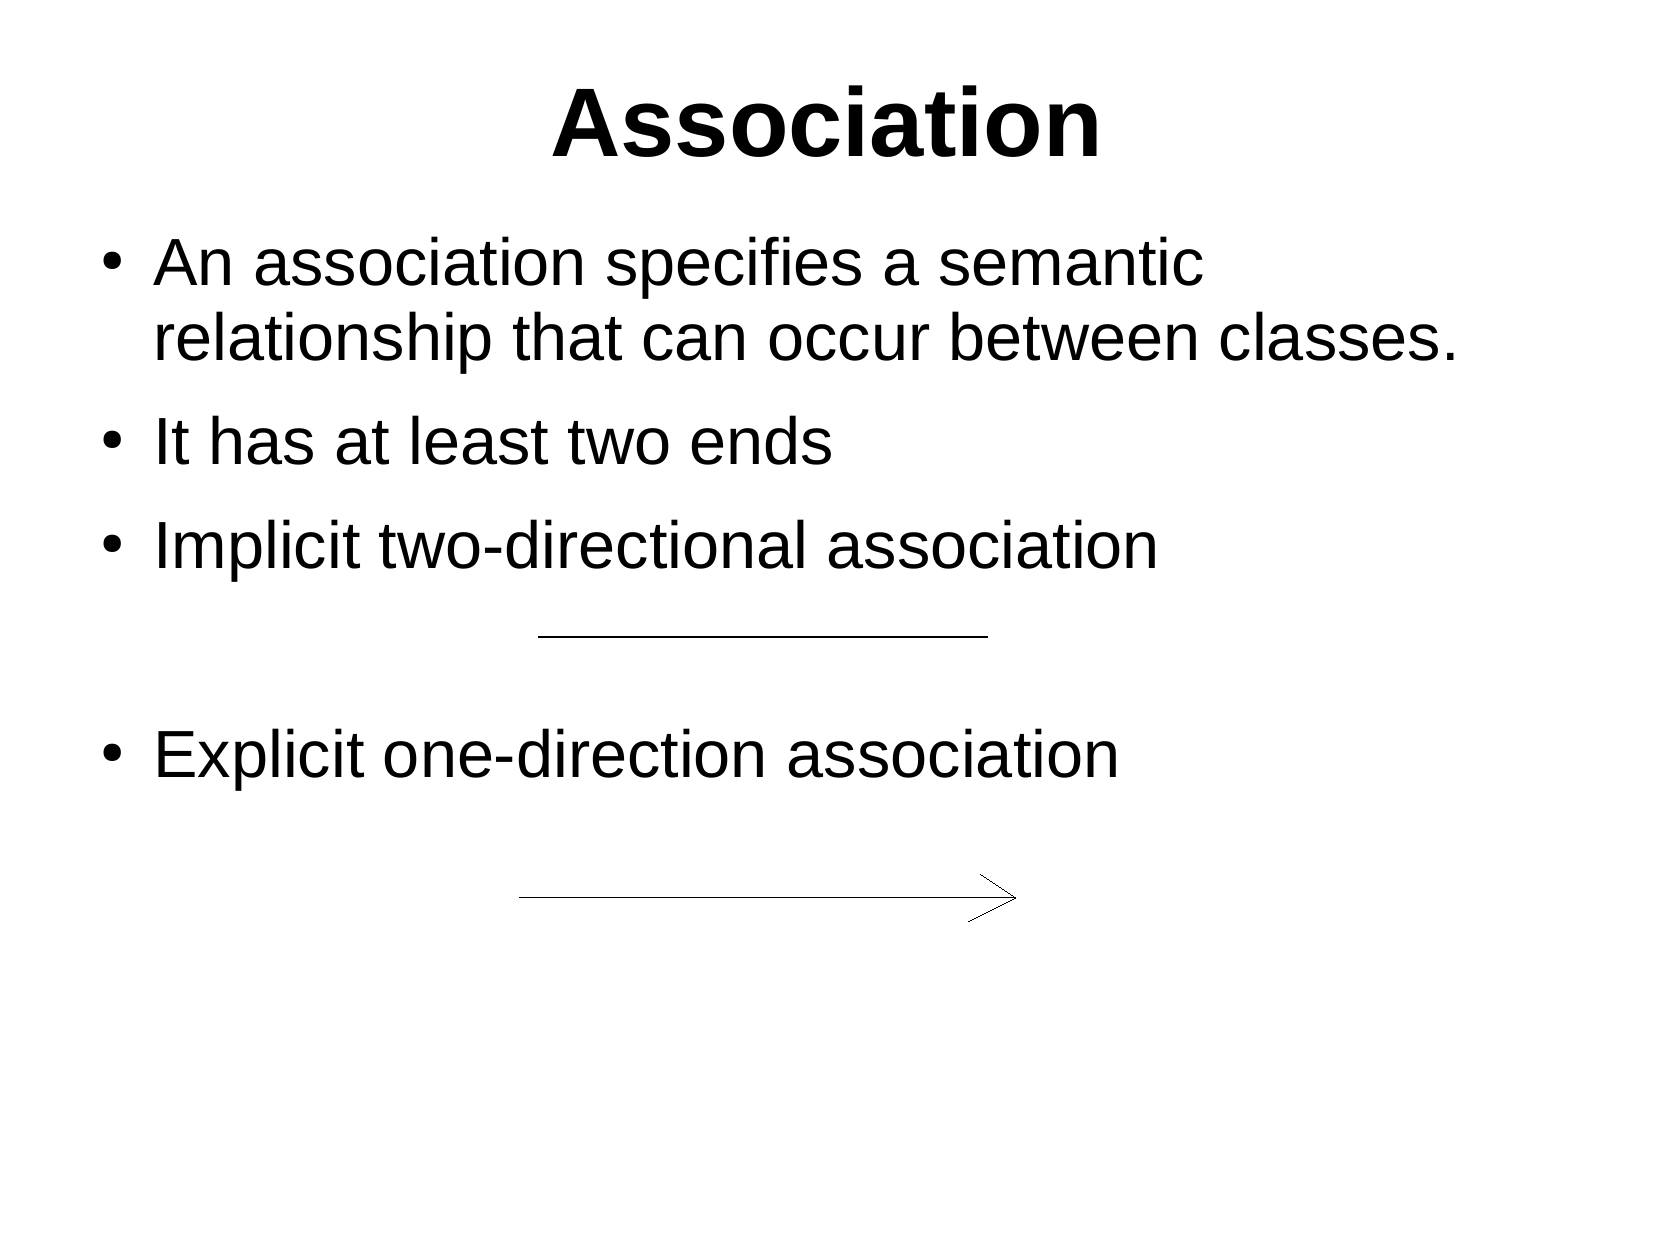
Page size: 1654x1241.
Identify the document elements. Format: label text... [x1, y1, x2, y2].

title Association [82, 49, 1571, 196]
list An association specifies a semantic relationship that can occur between classes. It has at least two ends Implicit two-directional association Explicit one-direction association [82, 225, 1538, 1186]
